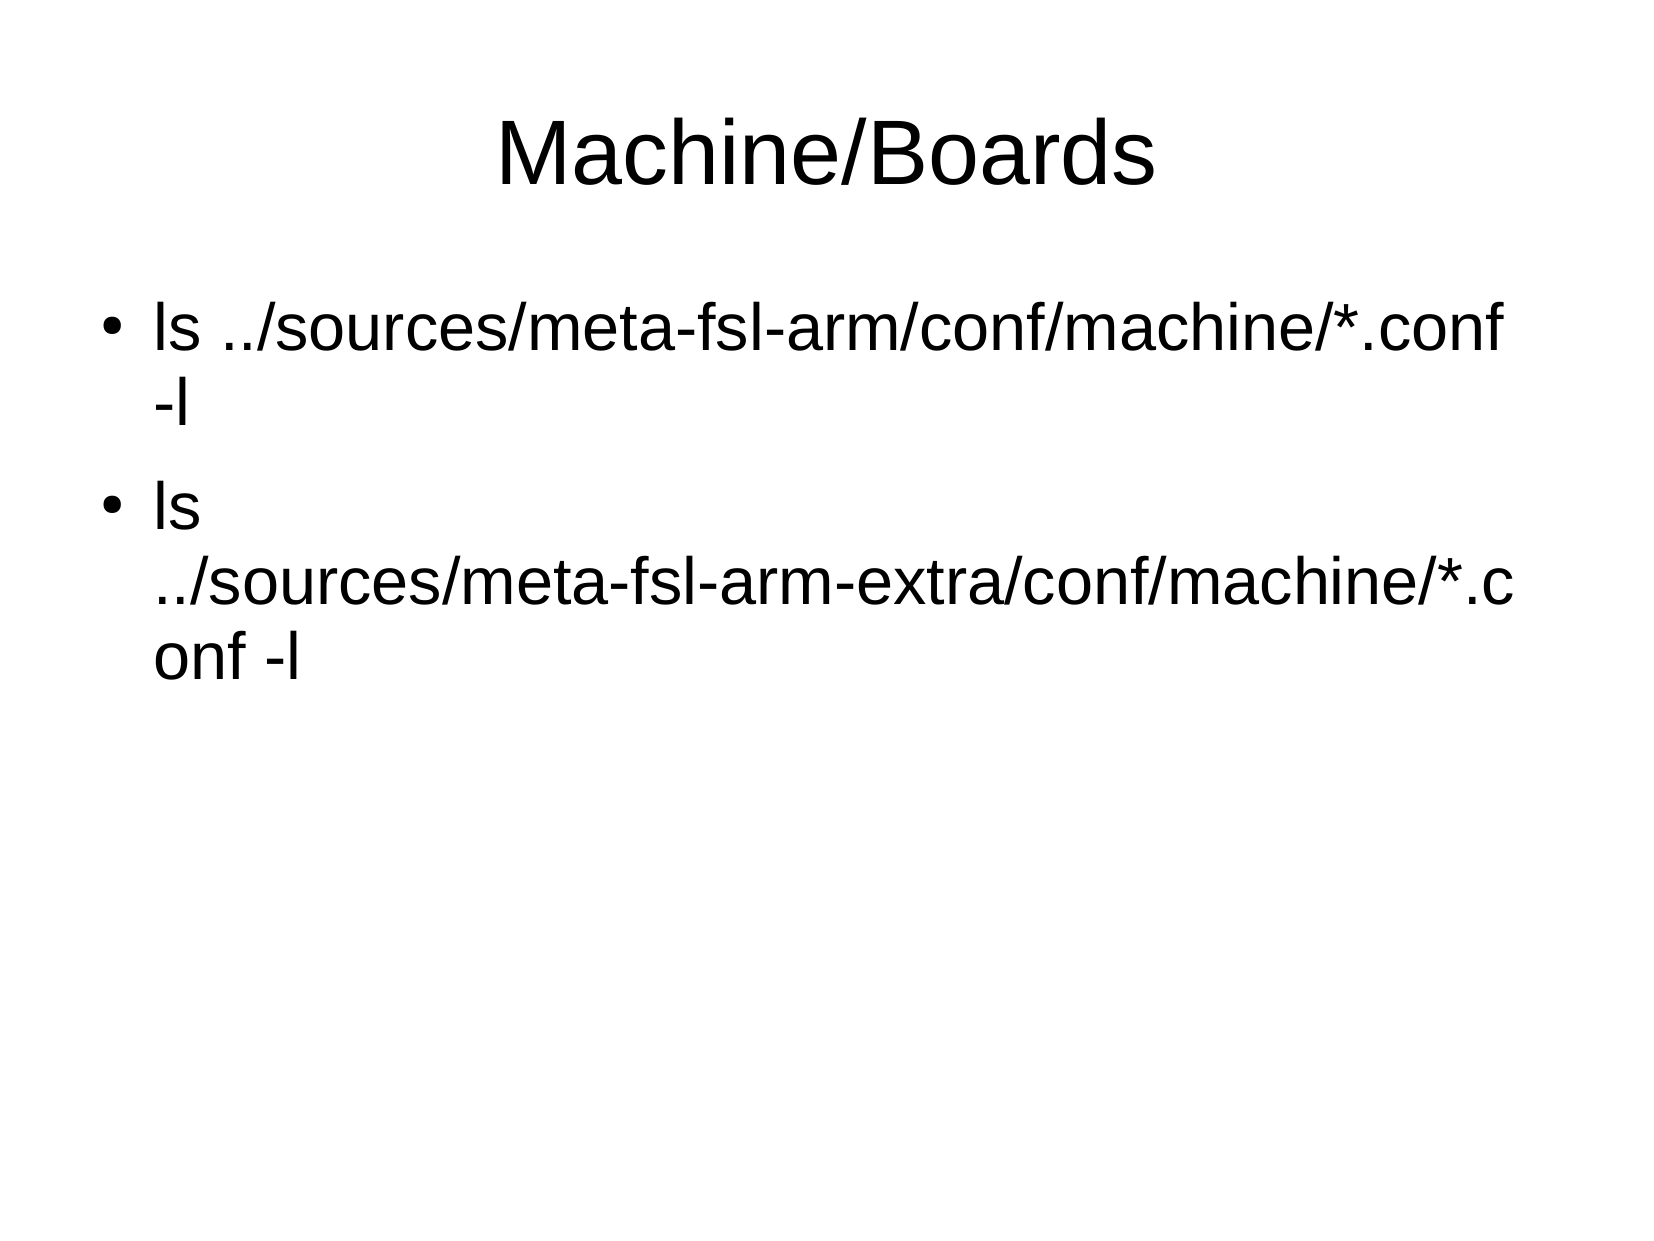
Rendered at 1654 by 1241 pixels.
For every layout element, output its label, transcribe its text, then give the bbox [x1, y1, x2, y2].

list ls ../sources/meta-fsl-arm/conf/machine/*.conf -l ls ../sources/meta-fsl-arm-extra/conf/machine/*.conf -l [82, 290, 1538, 1010]
title Machine/Boards [82, 49, 1571, 257]
